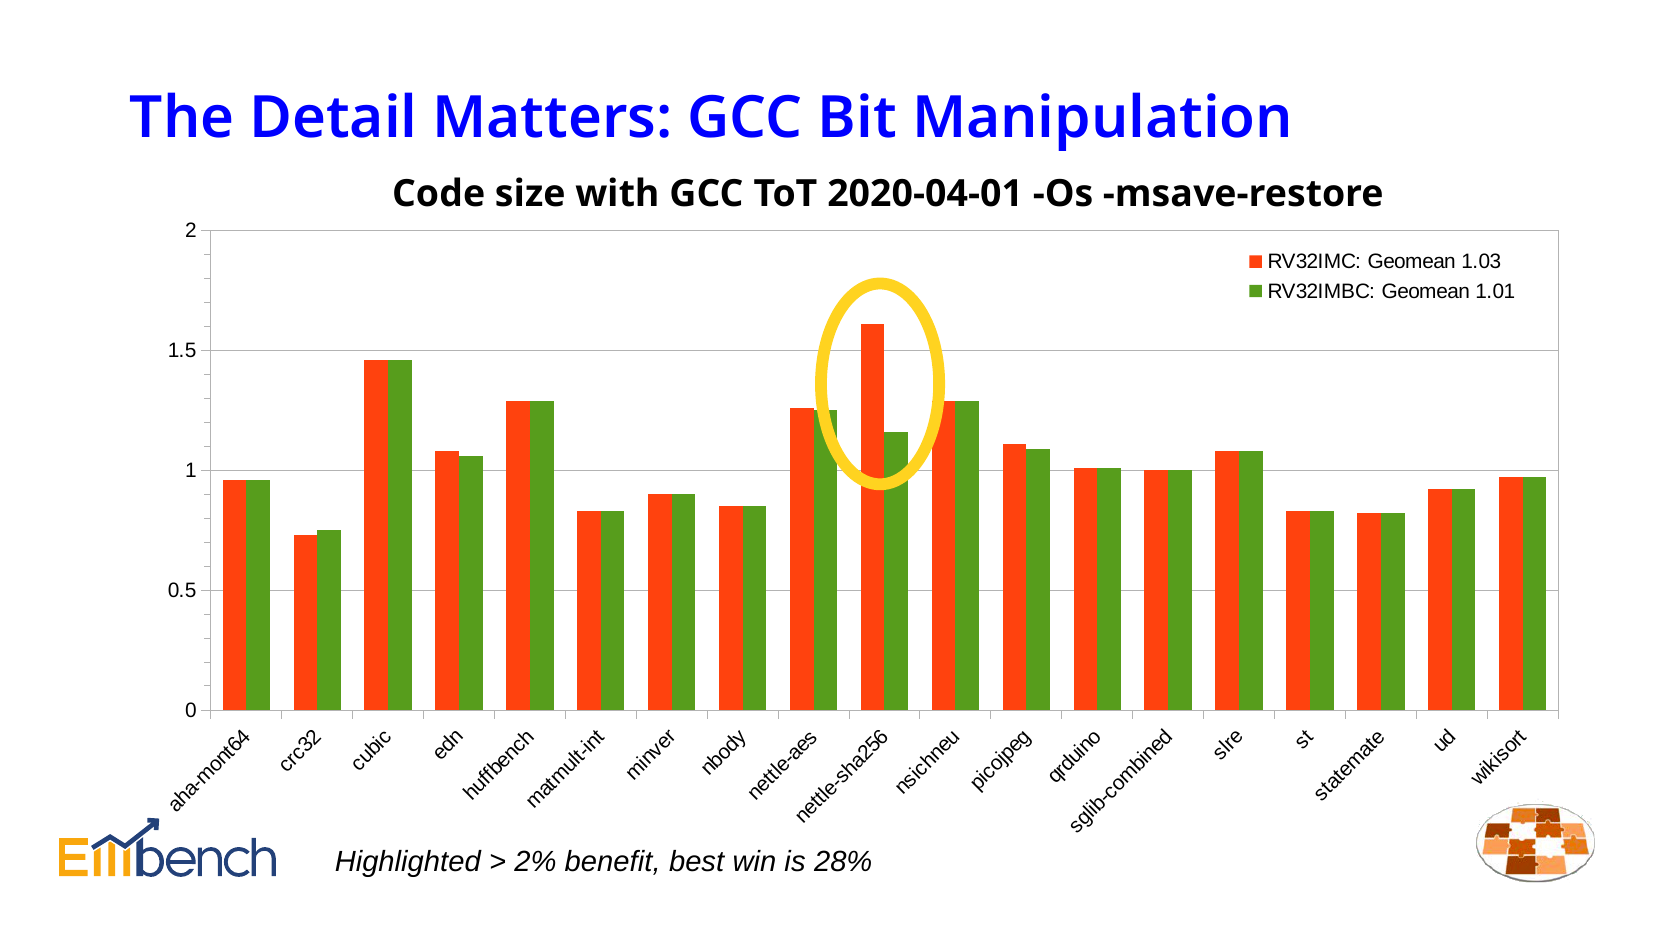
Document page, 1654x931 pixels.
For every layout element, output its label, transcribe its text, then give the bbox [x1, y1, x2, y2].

text_box Highlighted > 2% benefit, best win is 28% [320, 837, 991, 886]
chart [129, 217, 1571, 863]
text_box Code size with GCC ToT 2020-04-01 -Os -msave-restore [218, 159, 1559, 230]
title The Detail Matters: GCC Bit Manipulation [129, 37, 1571, 193]
picture [1476, 798, 1595, 883]
